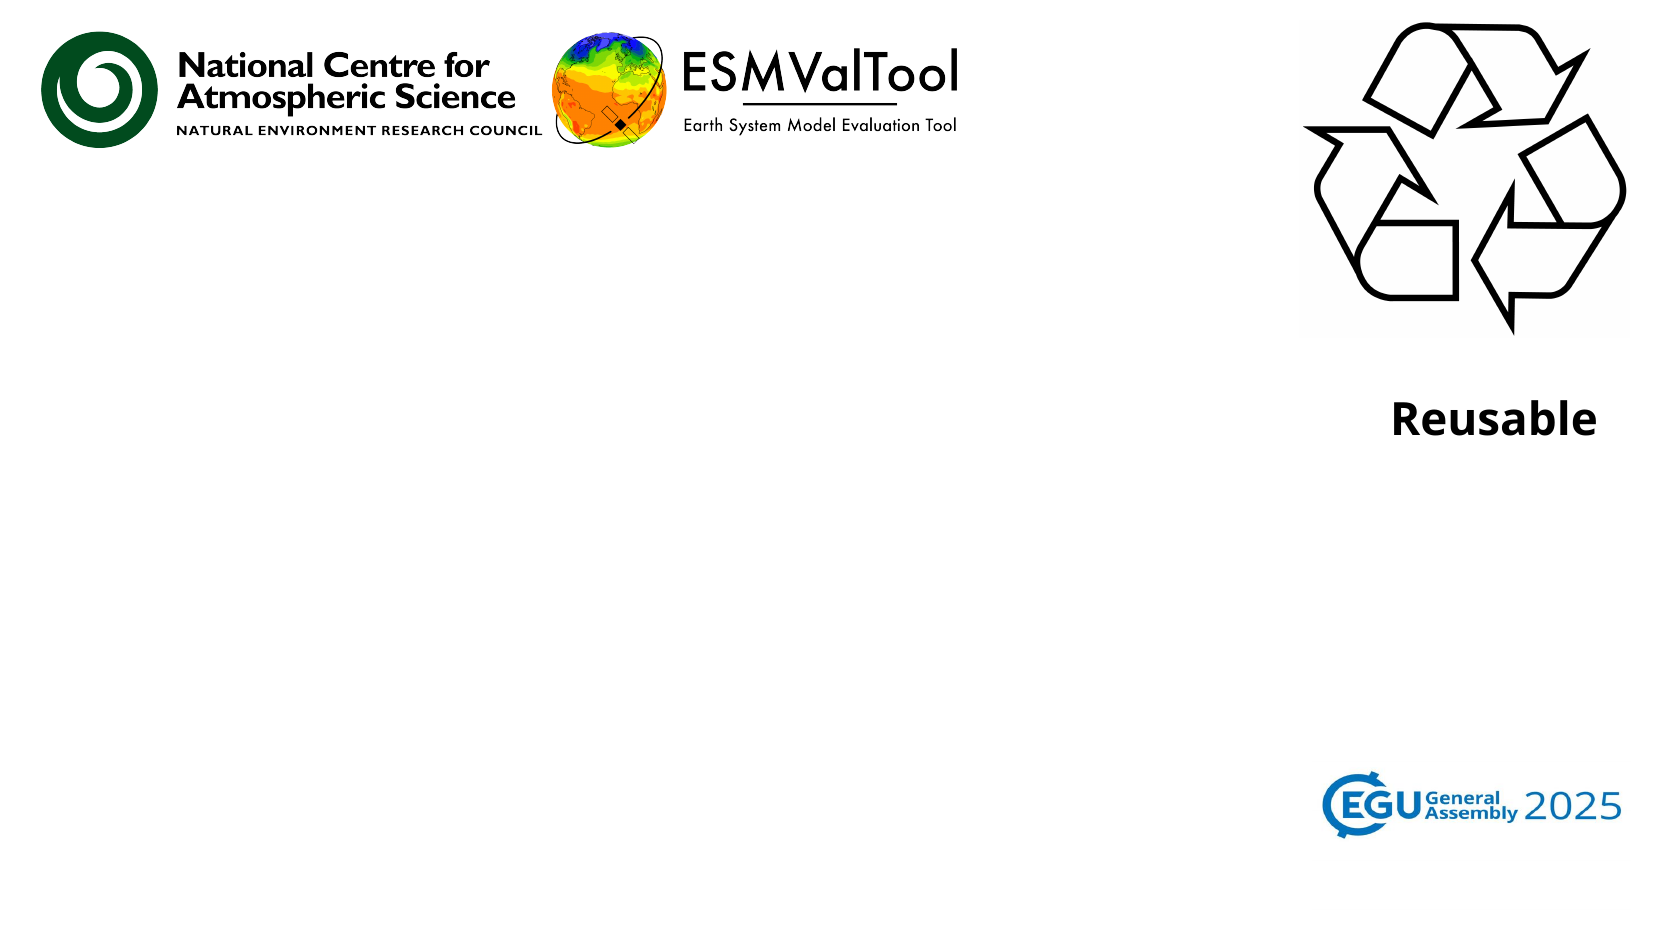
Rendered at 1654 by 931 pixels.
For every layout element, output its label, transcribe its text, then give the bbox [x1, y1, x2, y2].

picture [1299, 20, 1630, 338]
picture [1312, 712, 1631, 910]
text_box Reusable [1312, 337, 1651, 451]
picture [37, 28, 979, 152]
